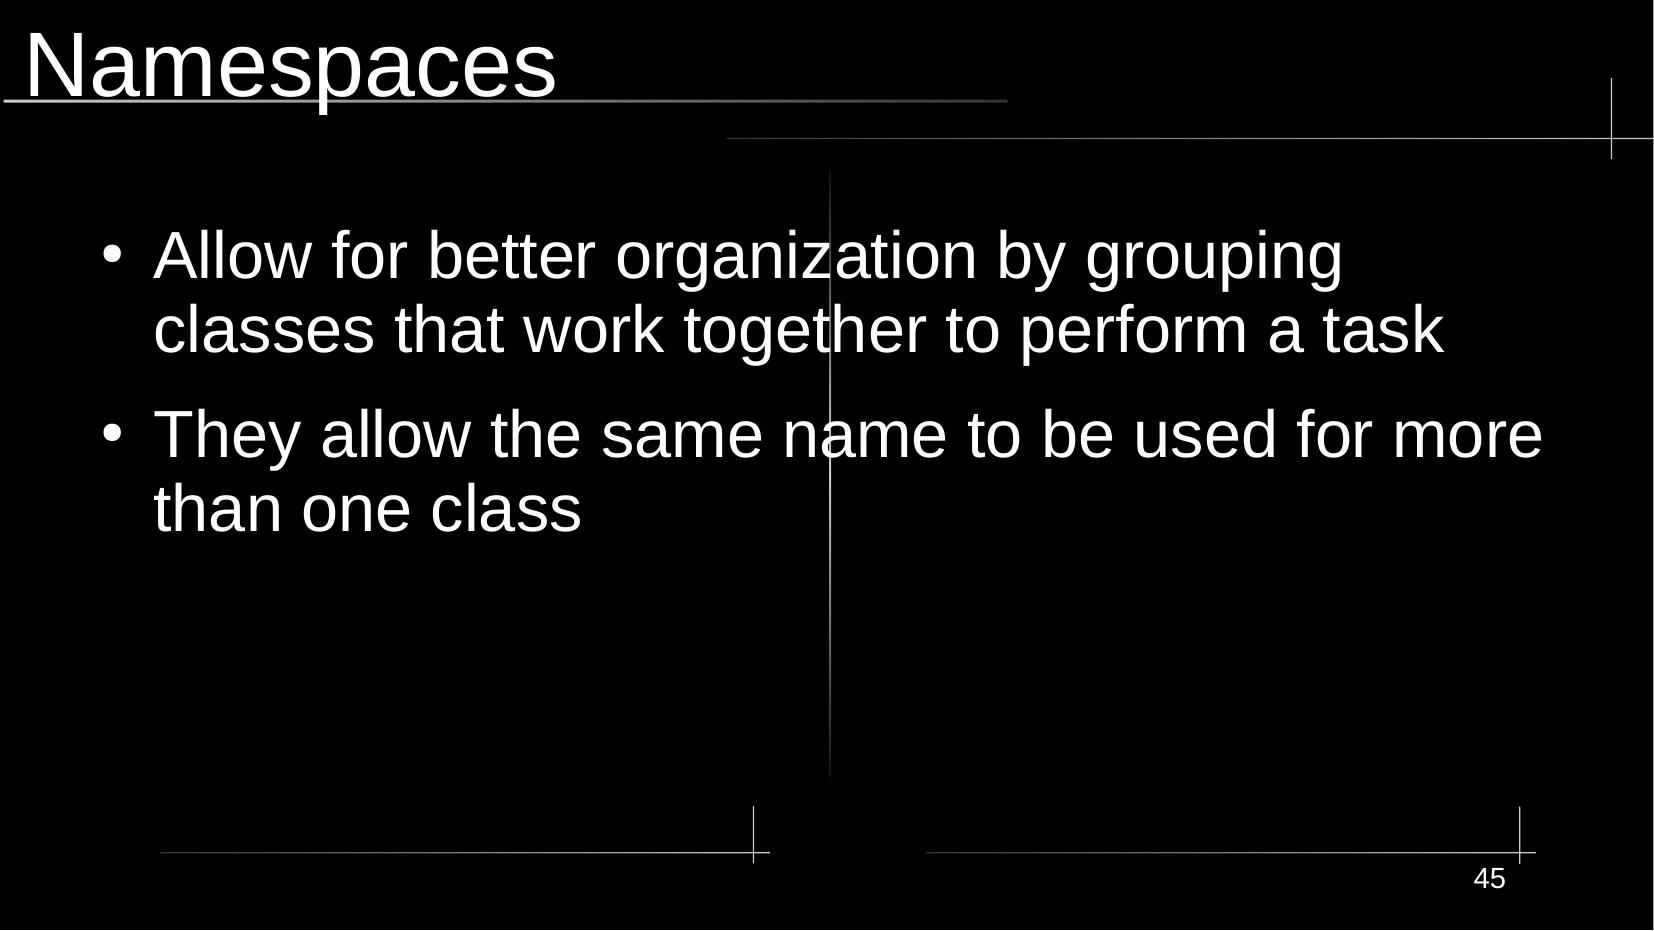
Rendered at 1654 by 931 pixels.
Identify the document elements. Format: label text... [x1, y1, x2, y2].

list Allow for better organization by grouping classes that work together to perform a task They allow the same name to be used for more than one class [82, 217, 1571, 758]
title Namespaces [23, 11, 1589, 119]
